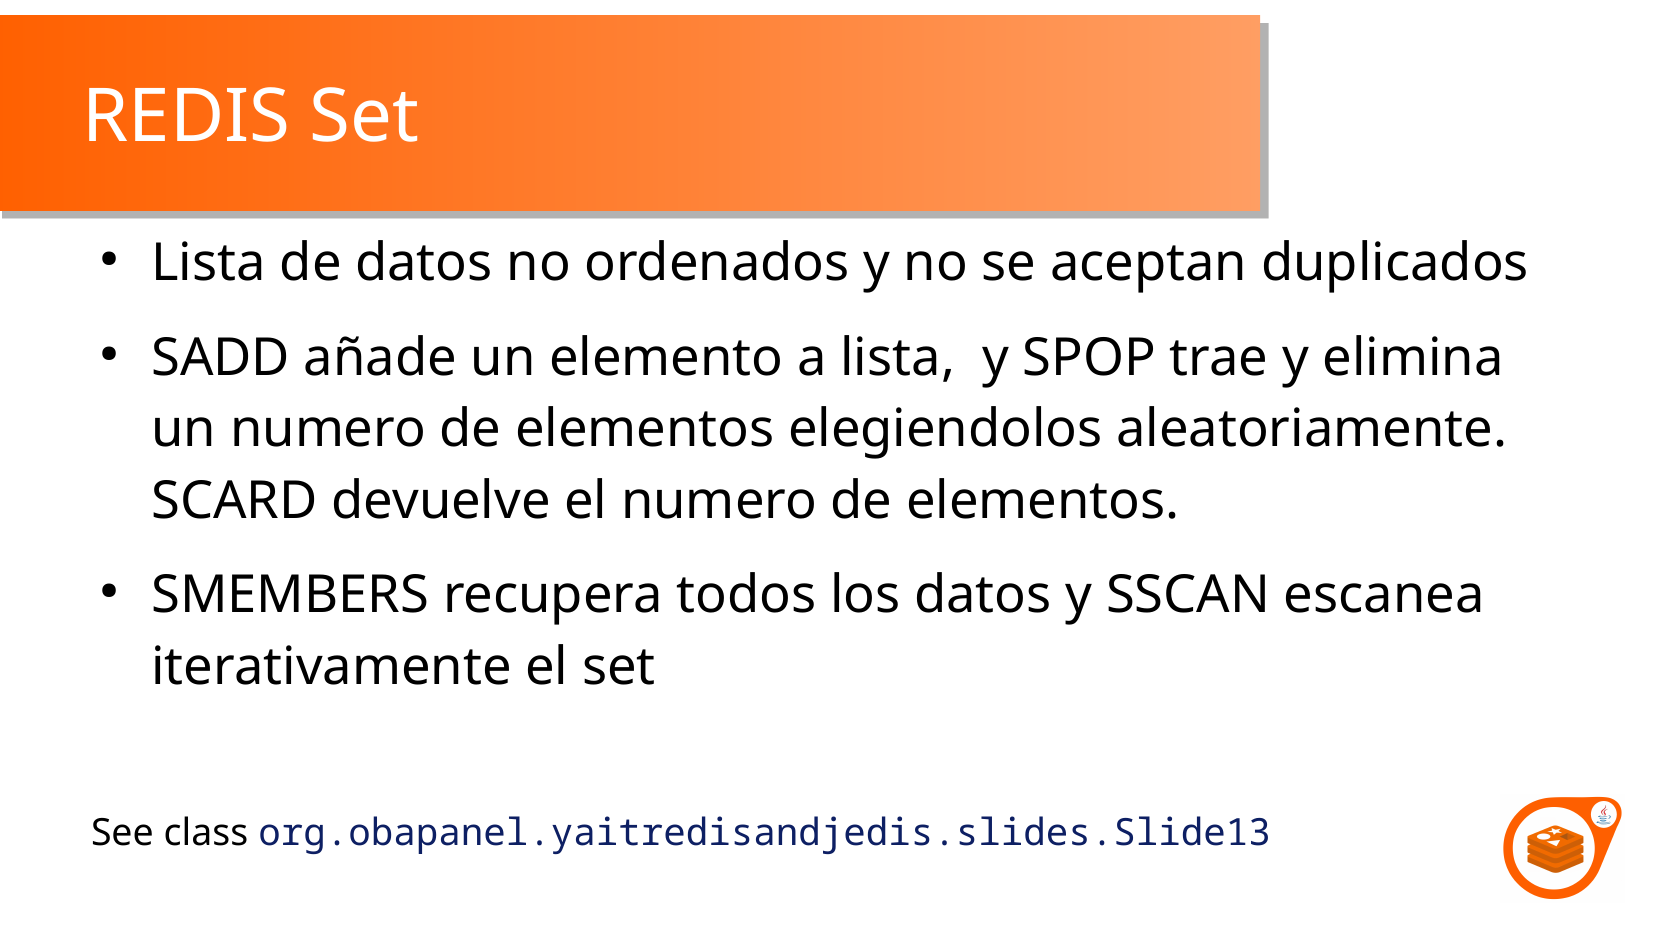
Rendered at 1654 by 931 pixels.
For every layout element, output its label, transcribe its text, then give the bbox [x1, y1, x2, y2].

title REDIS Set [82, 35, 1235, 189]
picture [1500, 794, 1625, 903]
list Lista de datos no ordenados y no se aceptan duplicados SADD añade un elemento a lista, y SPOP trae y elimina un numero de elementos elegiendolos aleatoriamente. SCARD devuelve el numero de elementos. SMEMBERS recupera todos los datos y SSCAN escanea iterativamente el set [82, 224, 1571, 764]
text_box See class org.obapanel.yaitredisandjedis.slides.Slide13 [76, 798, 1111, 856]
